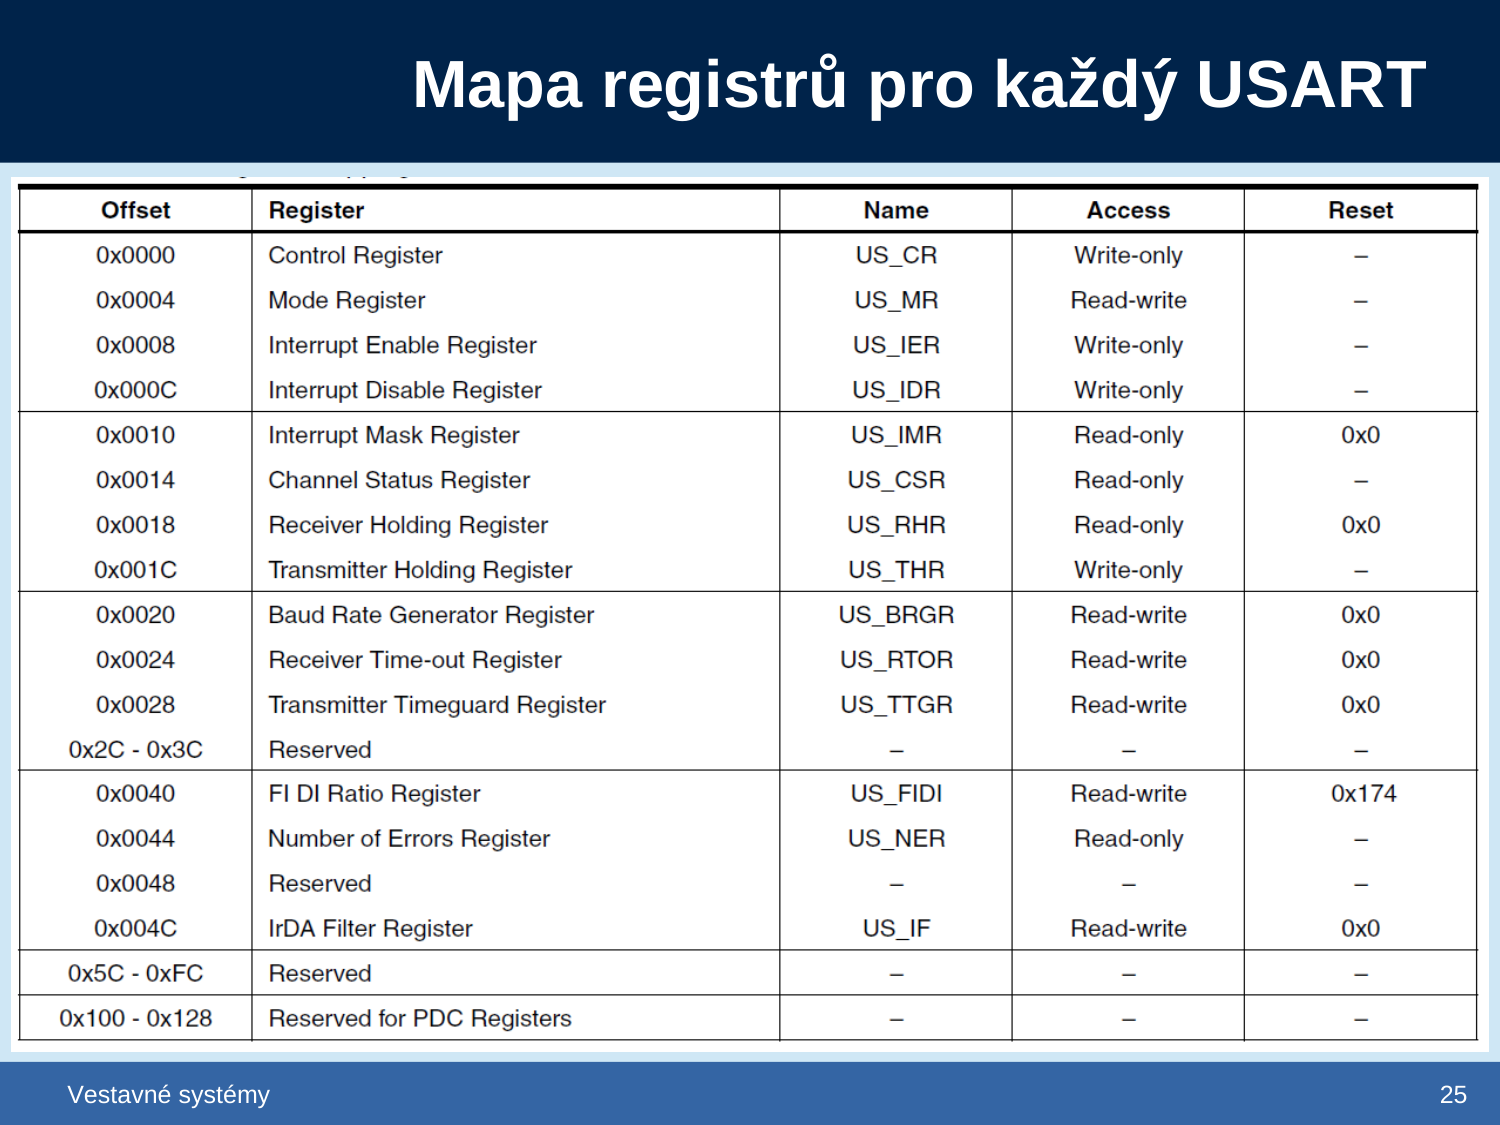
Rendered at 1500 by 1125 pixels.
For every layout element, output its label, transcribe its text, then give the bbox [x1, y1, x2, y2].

title Mapa registrů pro každý USART [47, 0, 1443, 164]
picture [11, 177, 1489, 1052]
